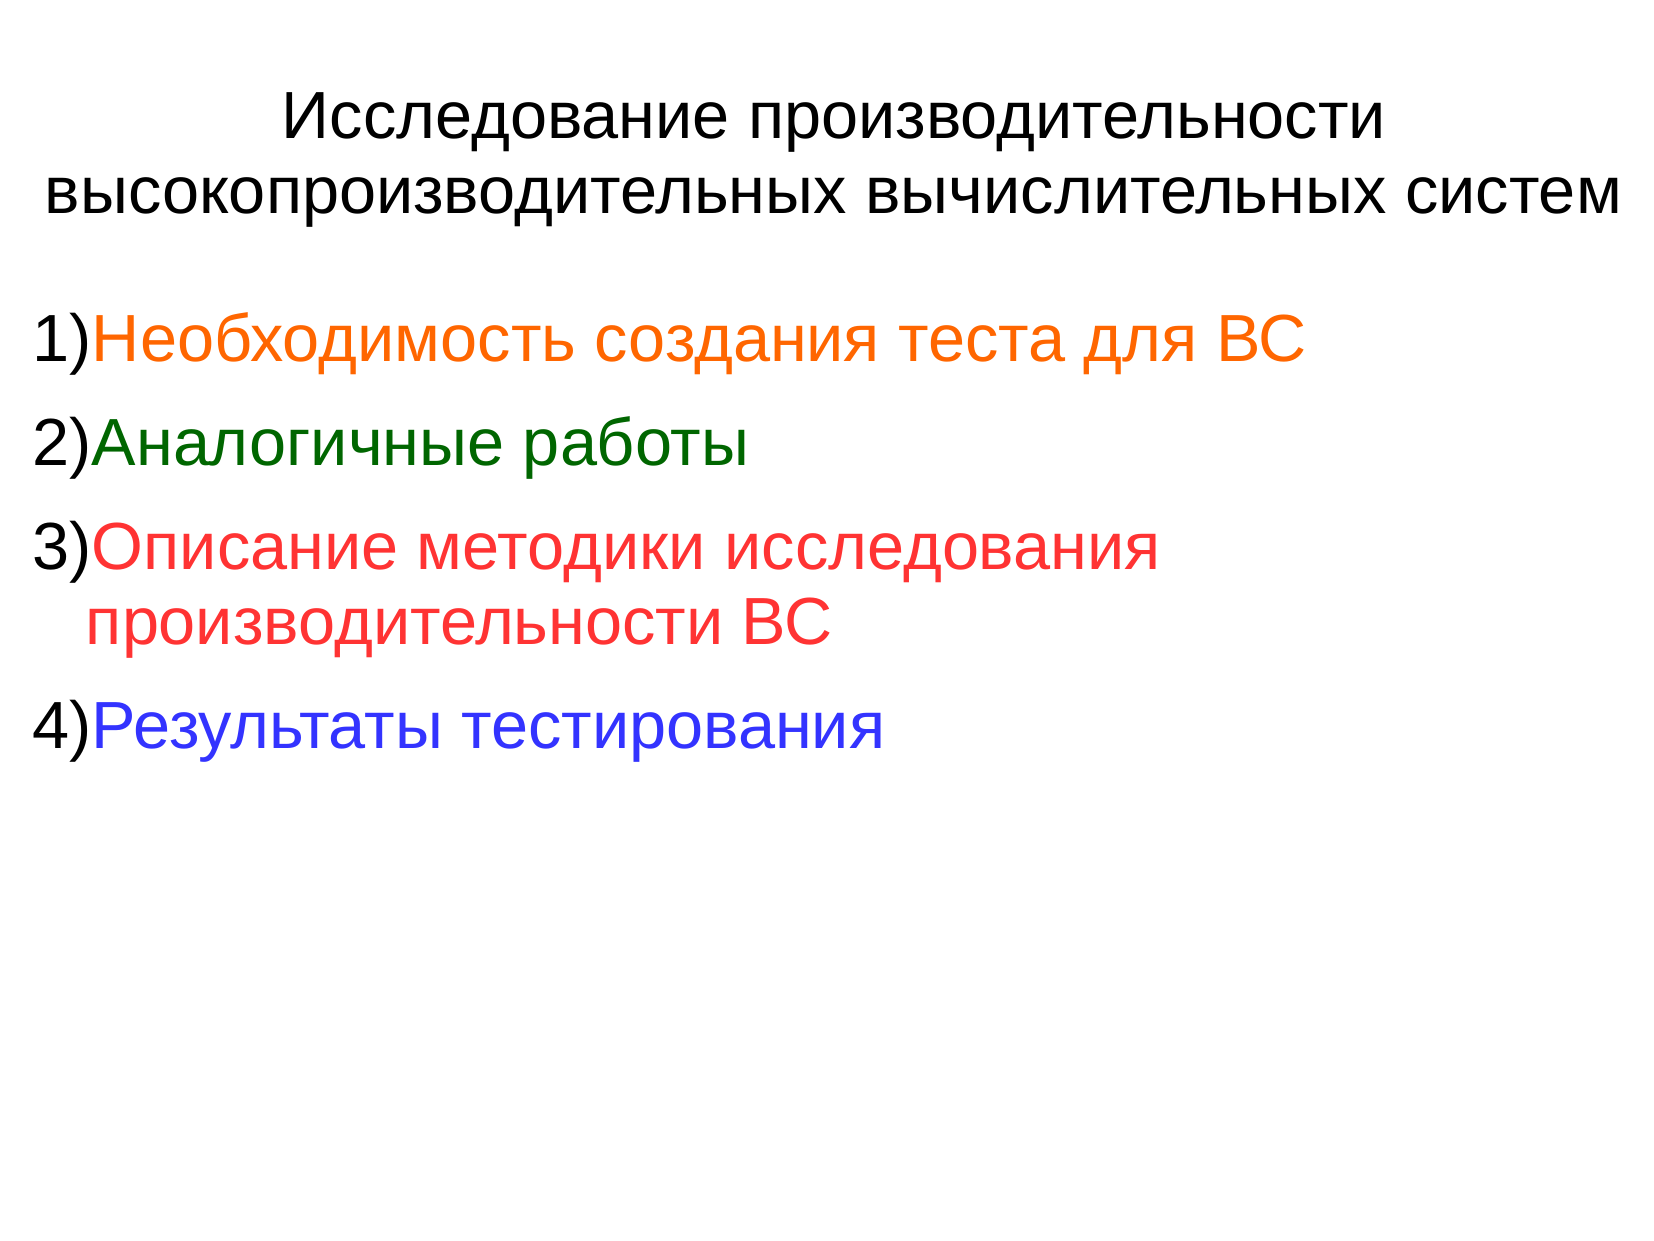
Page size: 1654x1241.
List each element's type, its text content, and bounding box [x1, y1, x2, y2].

list Необходимость создания теста для ВС Аналогичные работы Описание методики исследования производительности ВС Результаты тестирования [15, 300, 1594, 1171]
title Исследование производительности высокопроизводительных вычислительных систем [15, 0, 1654, 307]
